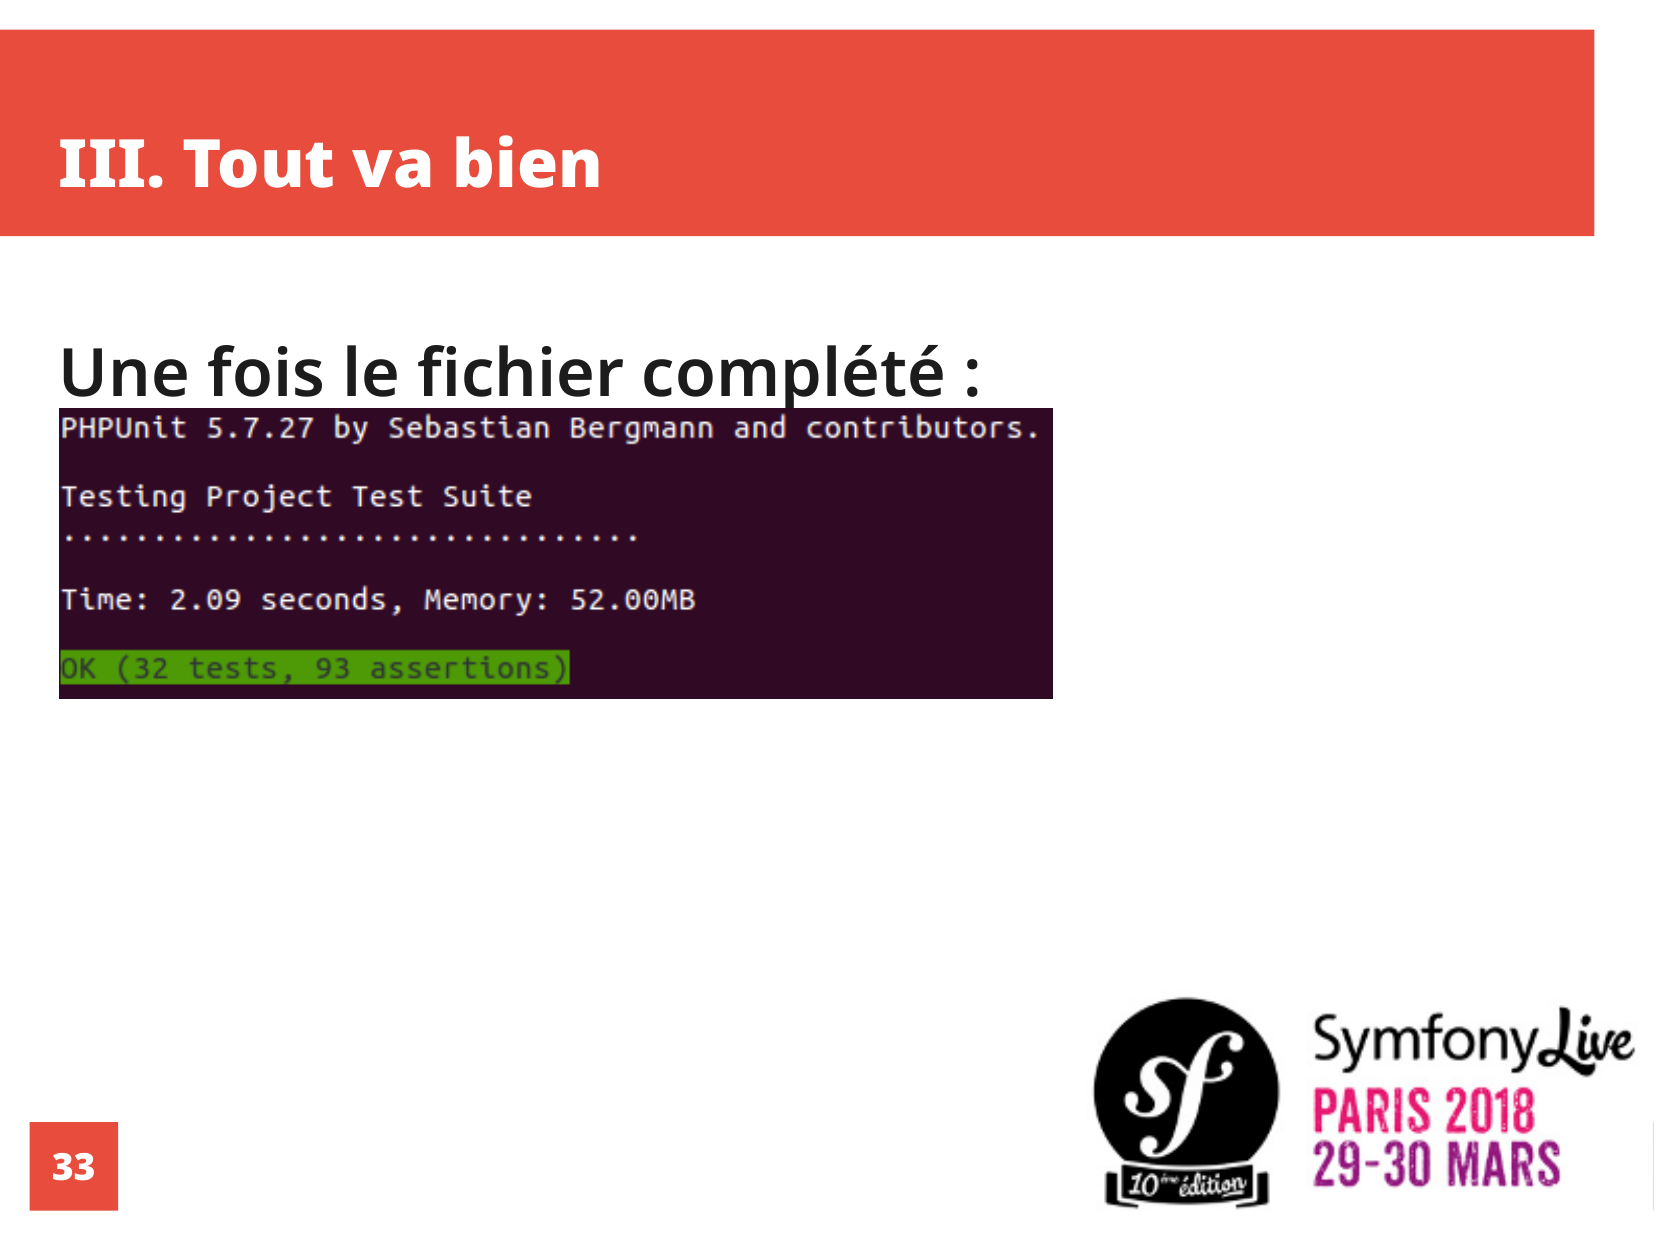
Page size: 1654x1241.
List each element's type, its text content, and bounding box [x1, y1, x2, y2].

list Une fois le fichier complété : [59, 324, 1565, 1093]
picture [1053, 979, 1654, 1241]
title III. Tout va bien [59, 59, 1595, 207]
picture [59, 408, 1053, 700]
